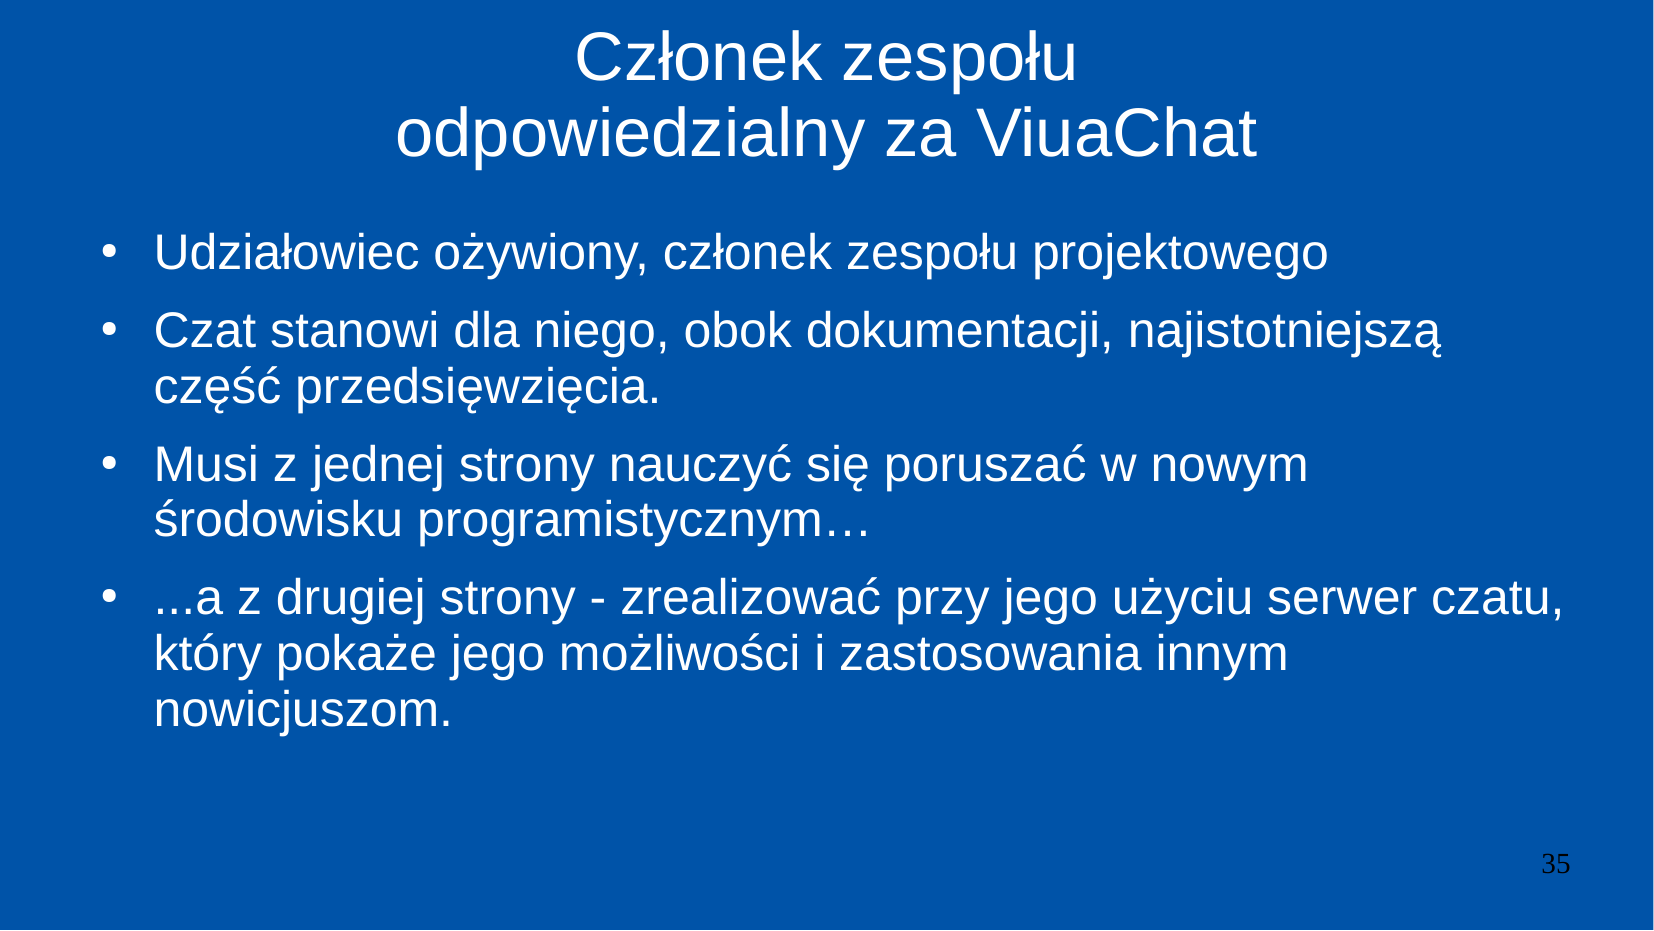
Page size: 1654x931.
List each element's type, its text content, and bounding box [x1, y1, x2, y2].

title Członek zespołu odpowiedzialny za ViuaChat [389, 17, 1264, 172]
list Udziałowiec ożywiony, członek zespołu projektowego Czat stanowi dla niego, obok dokumentacji, najistotniejszą część przedsięwzięcia. Musi z jednej strony nauczyć się poruszać w nowym środowisku programistycznym… ...a z drugiej strony - zrealizować przy jego użyciu serwer czatu, który pokaże jego możliwości i zastosowania innym nowicjuszom. [82, 224, 1571, 848]
